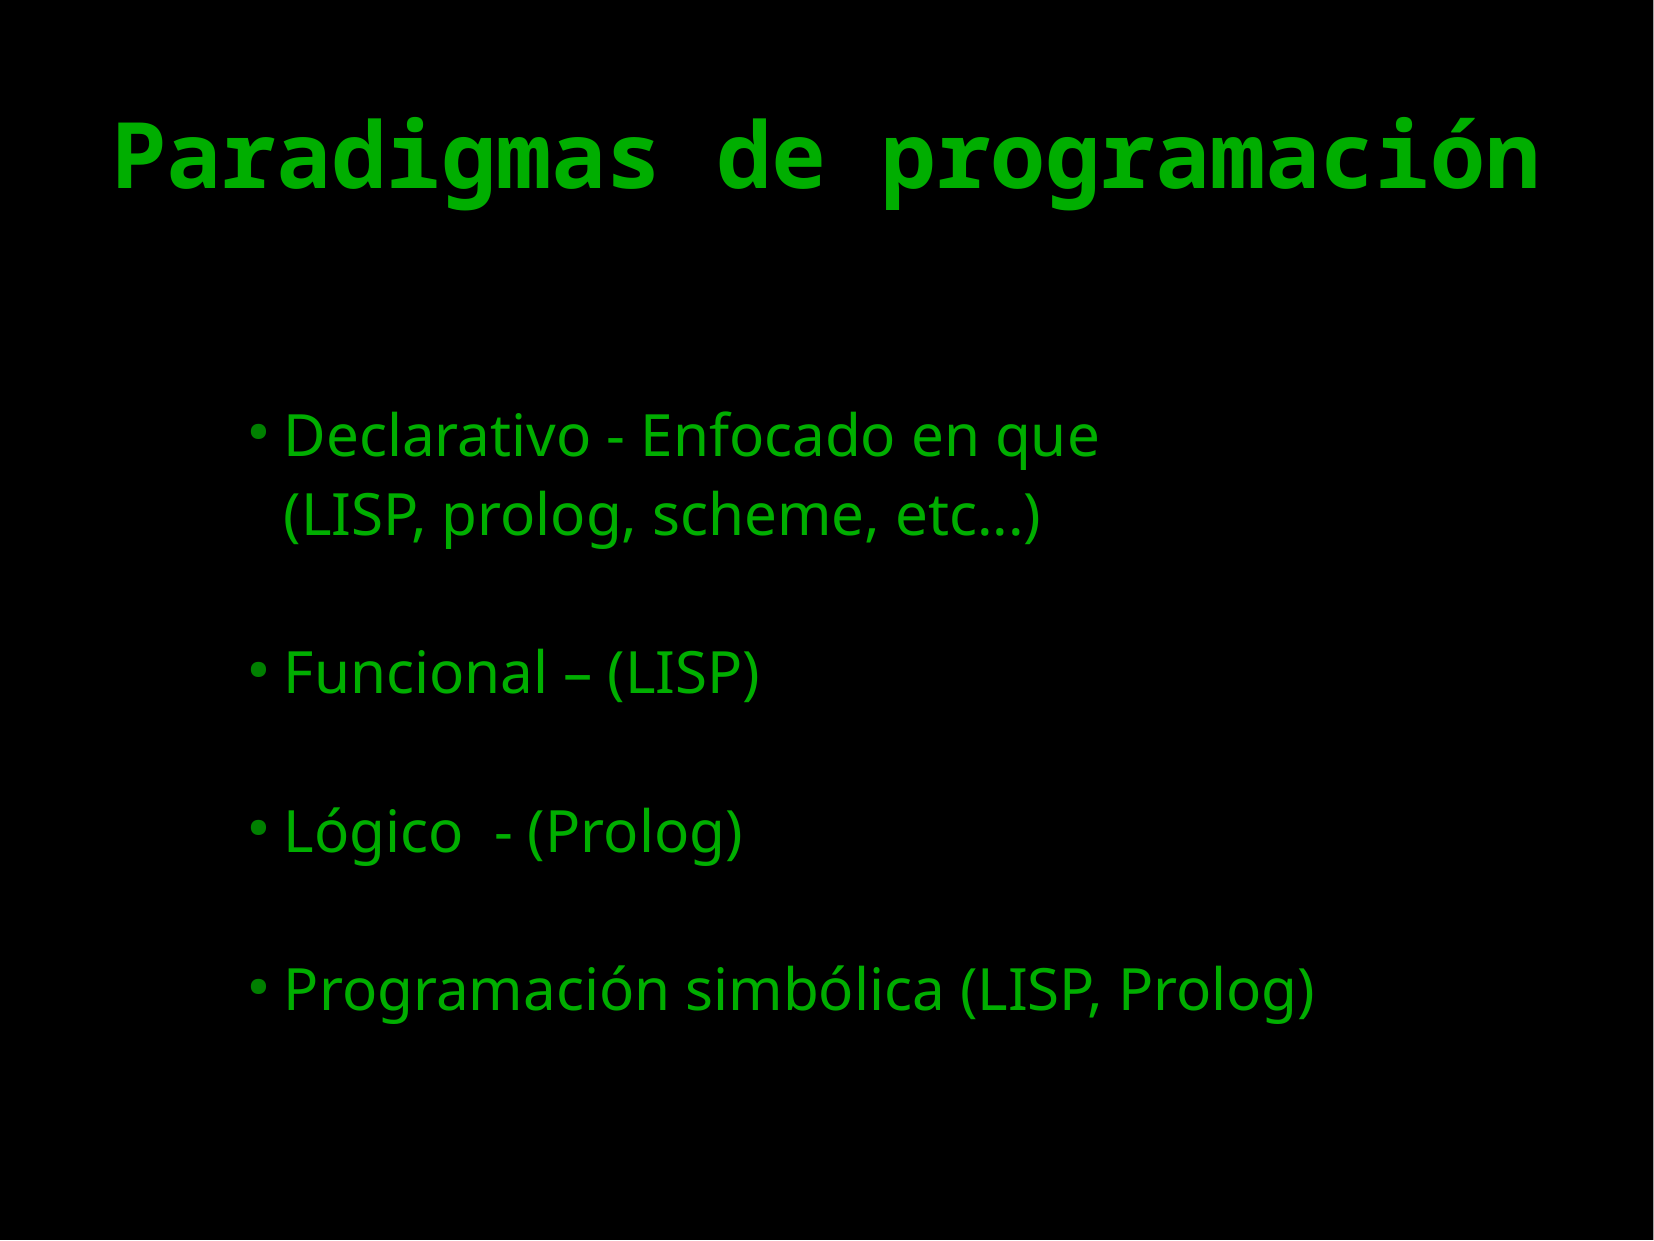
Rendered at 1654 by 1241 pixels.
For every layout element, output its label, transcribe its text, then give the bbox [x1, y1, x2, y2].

subtitle Declarativo - Enfocado en que (LISP, prolog, scheme, etc...) Funcional – (LISP) Lógico - (Prolog) Programación simbólica (LISP, Prolog) [248, 287, 1512, 1134]
title Paradigmas de programación [82, 43, 1571, 263]
